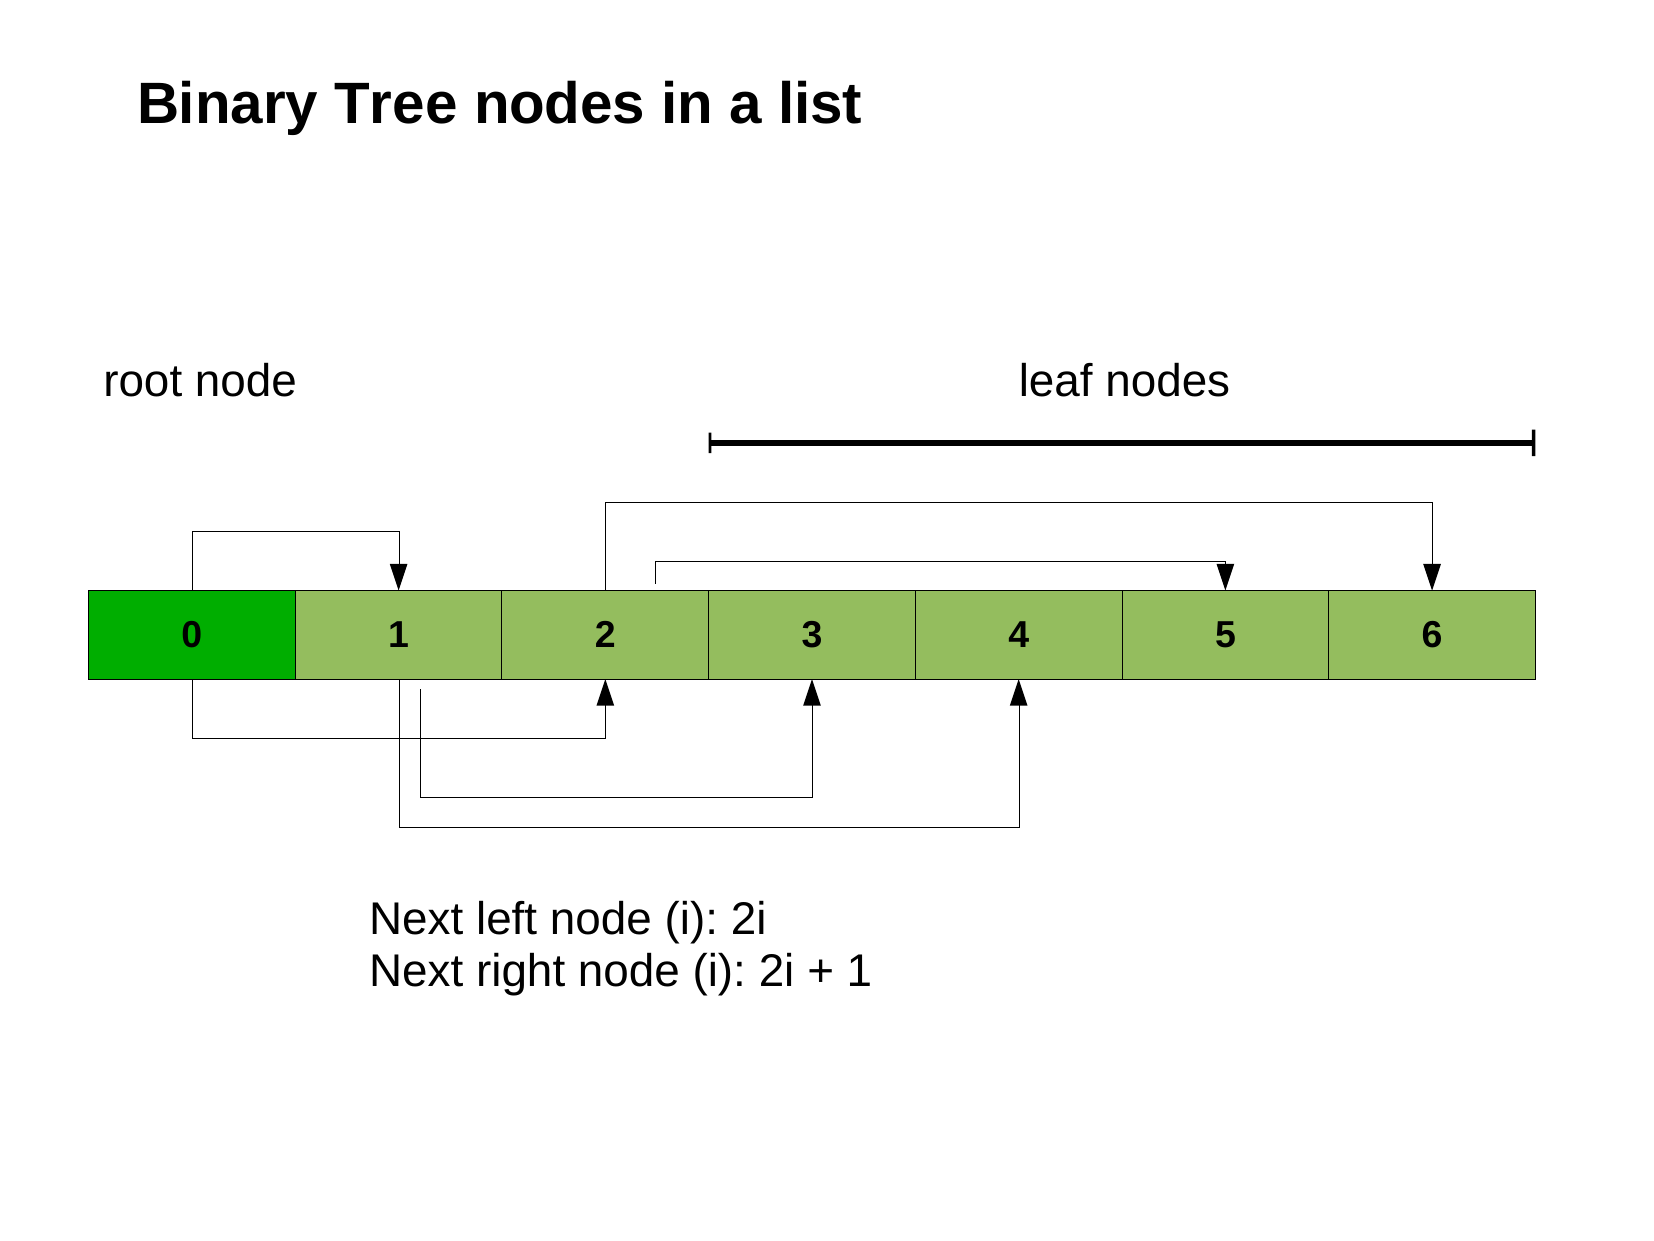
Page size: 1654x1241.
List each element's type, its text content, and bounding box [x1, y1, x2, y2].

text_box Binary Tree nodes in a list [122, 63, 875, 144]
text_box 4 [915, 590, 1123, 680]
text_box 1 [295, 590, 502, 680]
text_box 3 [709, 590, 915, 680]
text_box root node [88, 347, 329, 414]
text_box 0 [88, 590, 295, 680]
text_box Next left node (i): 2i Next right node (i): 2i + 1 [354, 885, 1211, 1004]
text_box 6 [1328, 590, 1536, 680]
text_box 2 [502, 590, 709, 680]
text_box leaf nodes [1003, 347, 1270, 414]
text_box 5 [1123, 590, 1328, 680]
